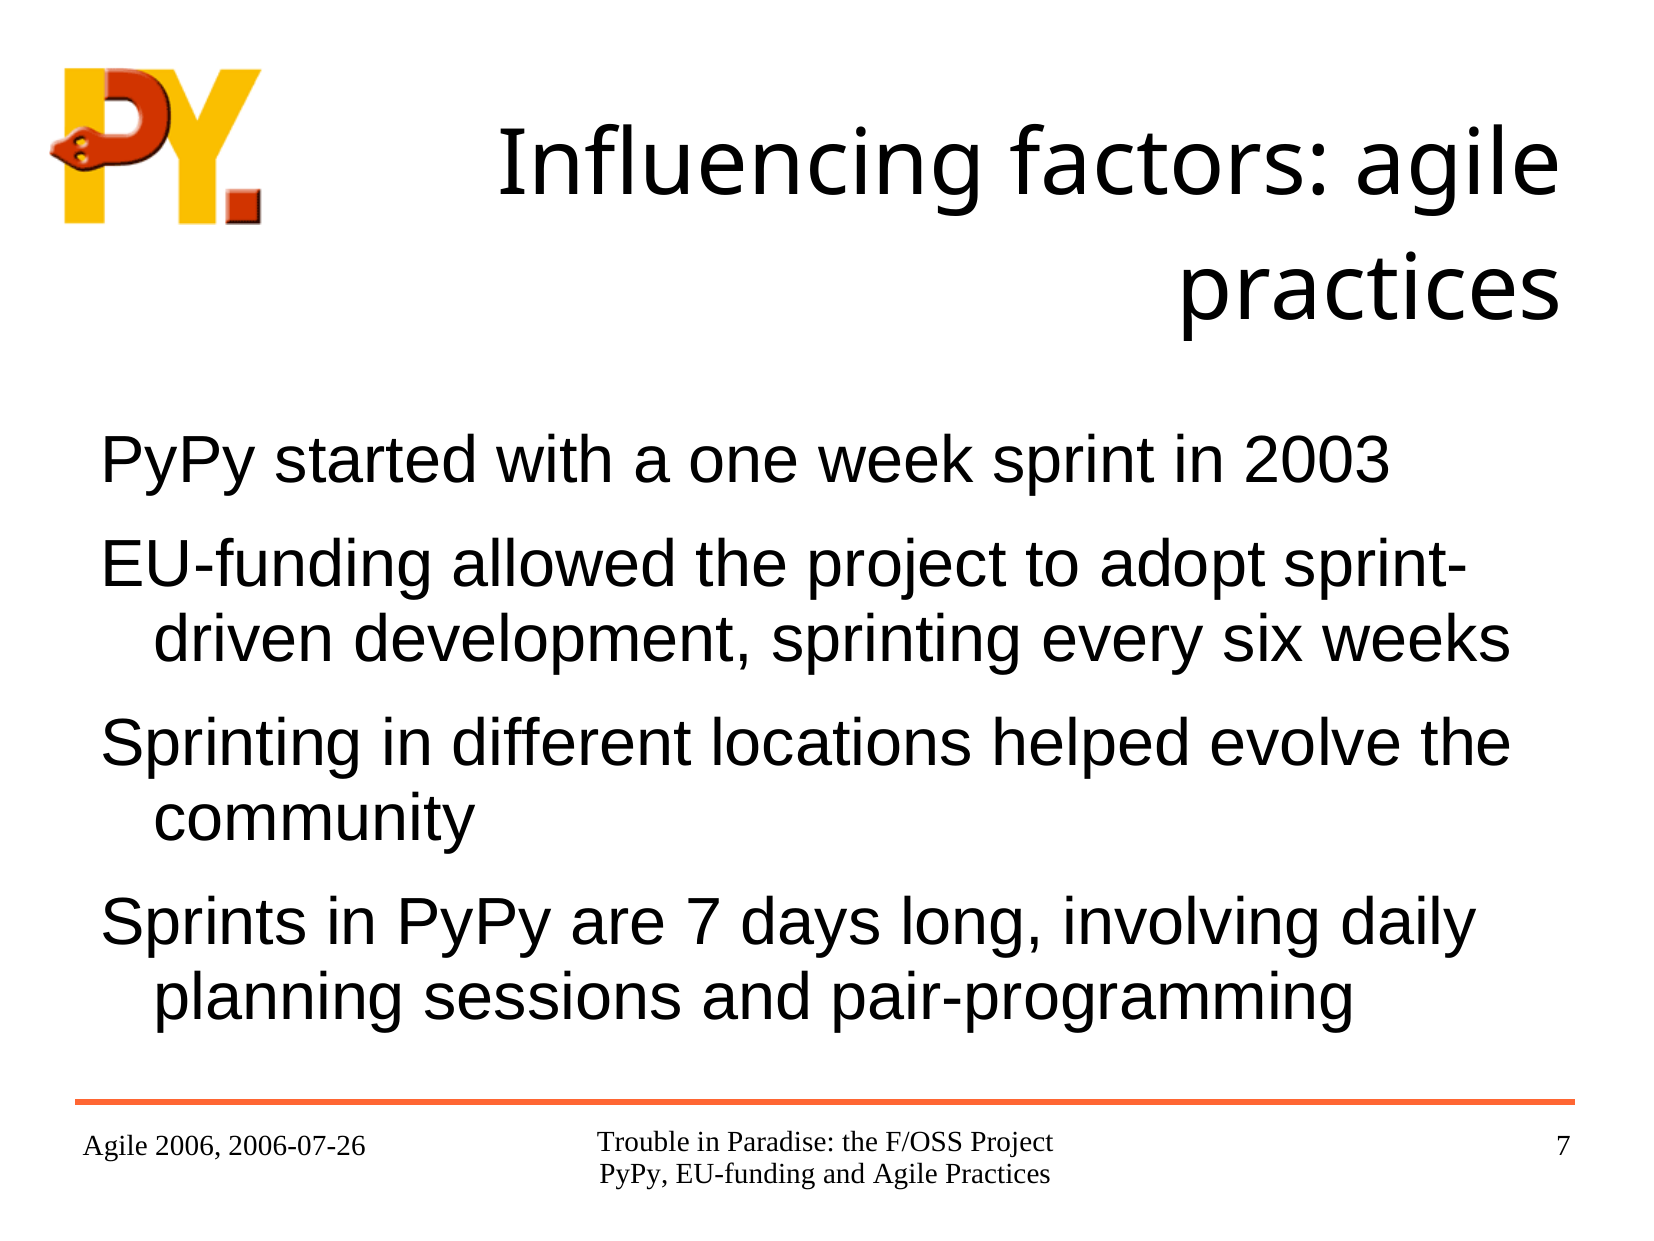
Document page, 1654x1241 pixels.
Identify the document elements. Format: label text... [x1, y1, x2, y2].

list PyPy started with a one week sprint in 2003 EU-funding allowed the project to adopt sprint-driven development, sprinting every six weeks Sprinting in different locations helped evolve the community Sprints in PyPy are 7 days long, involving daily planning sessions and pair-programming [82, 421, 1571, 1241]
title Influencing factors: agile practices [262, 109, 1564, 333]
picture [49, 67, 263, 225]
